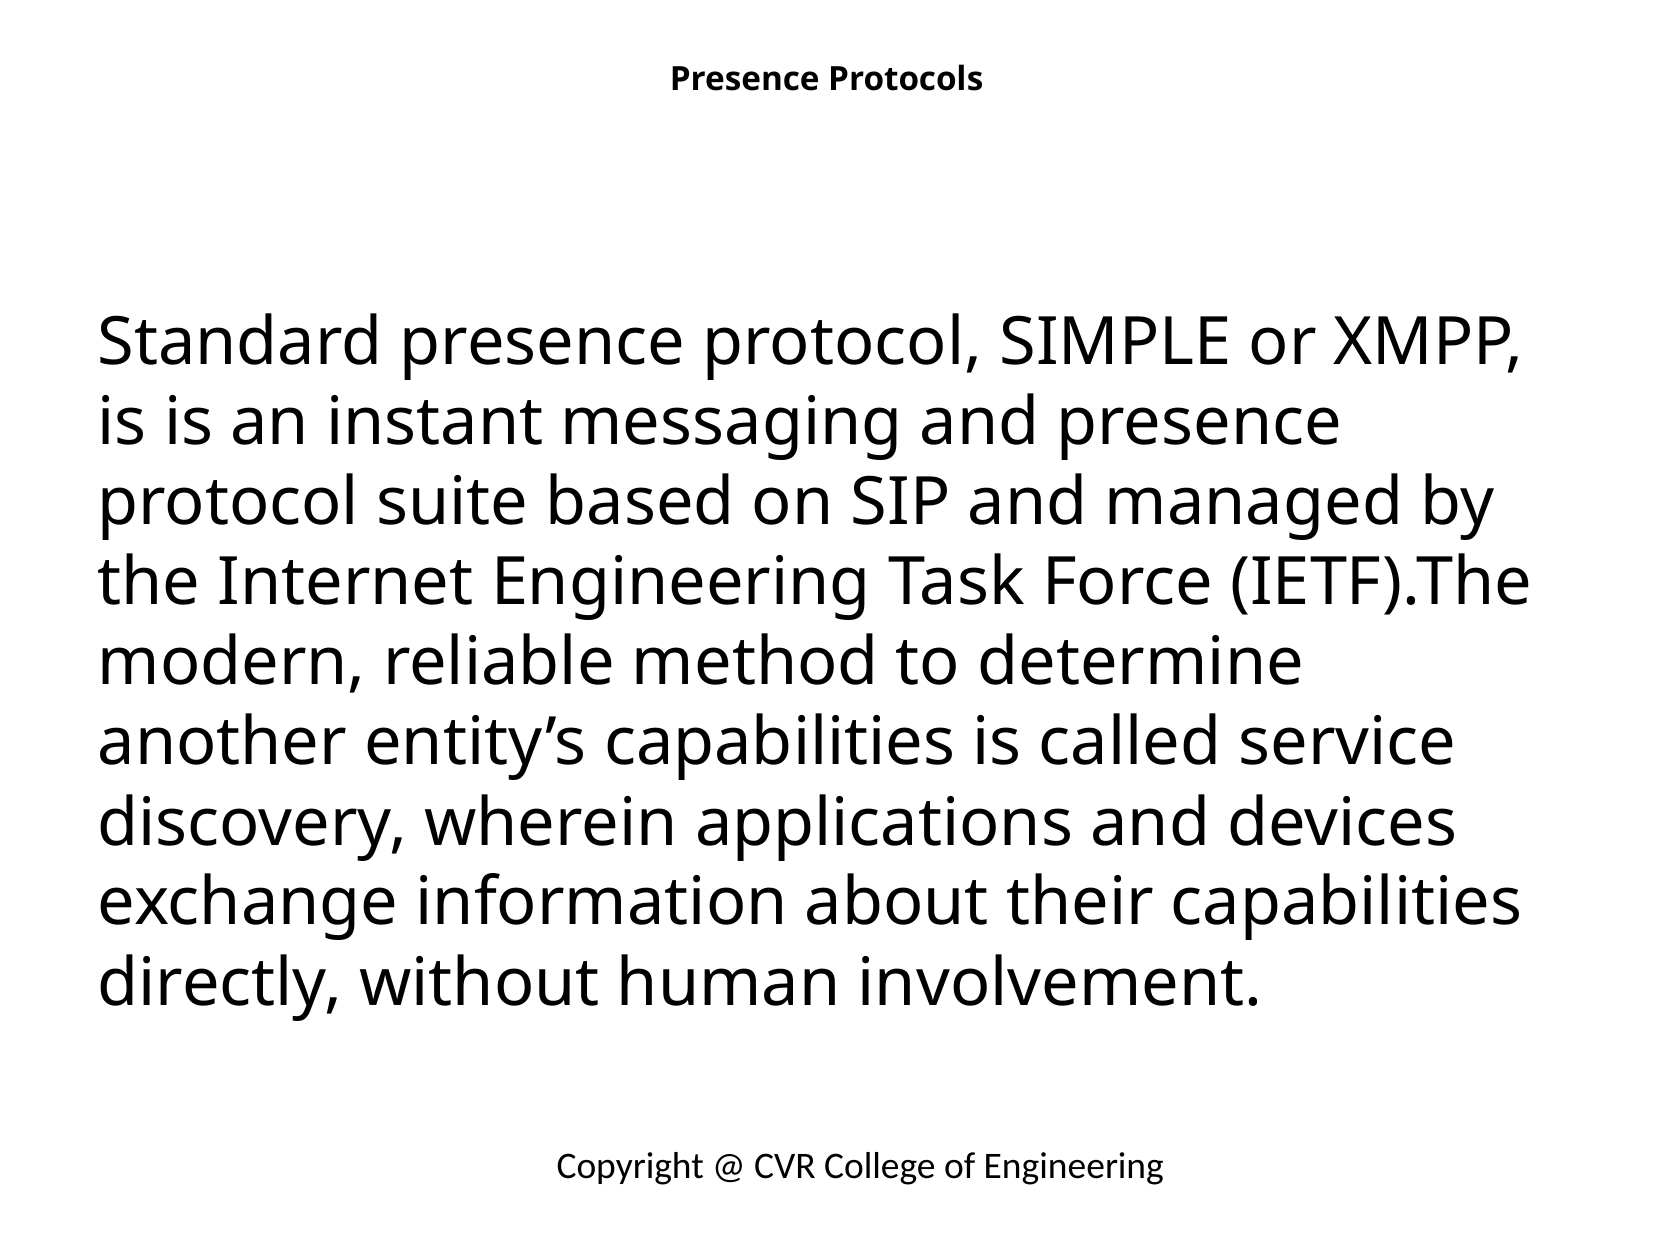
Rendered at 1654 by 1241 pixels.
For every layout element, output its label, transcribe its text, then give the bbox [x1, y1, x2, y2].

list Standard presence protocol, SIMPLE or XMPP, is is an instant messaging and presence protocol suite based on SIP and managed by the Internet Engineering Task Force (IETF).The modern, reliable method to determine another entity’s capabilities is called service discovery, wherein applications and devices exchange information about their capabilities directly, without human involvement. [82, 290, 1571, 1171]
title Presence Protocols [82, 49, 1571, 257]
